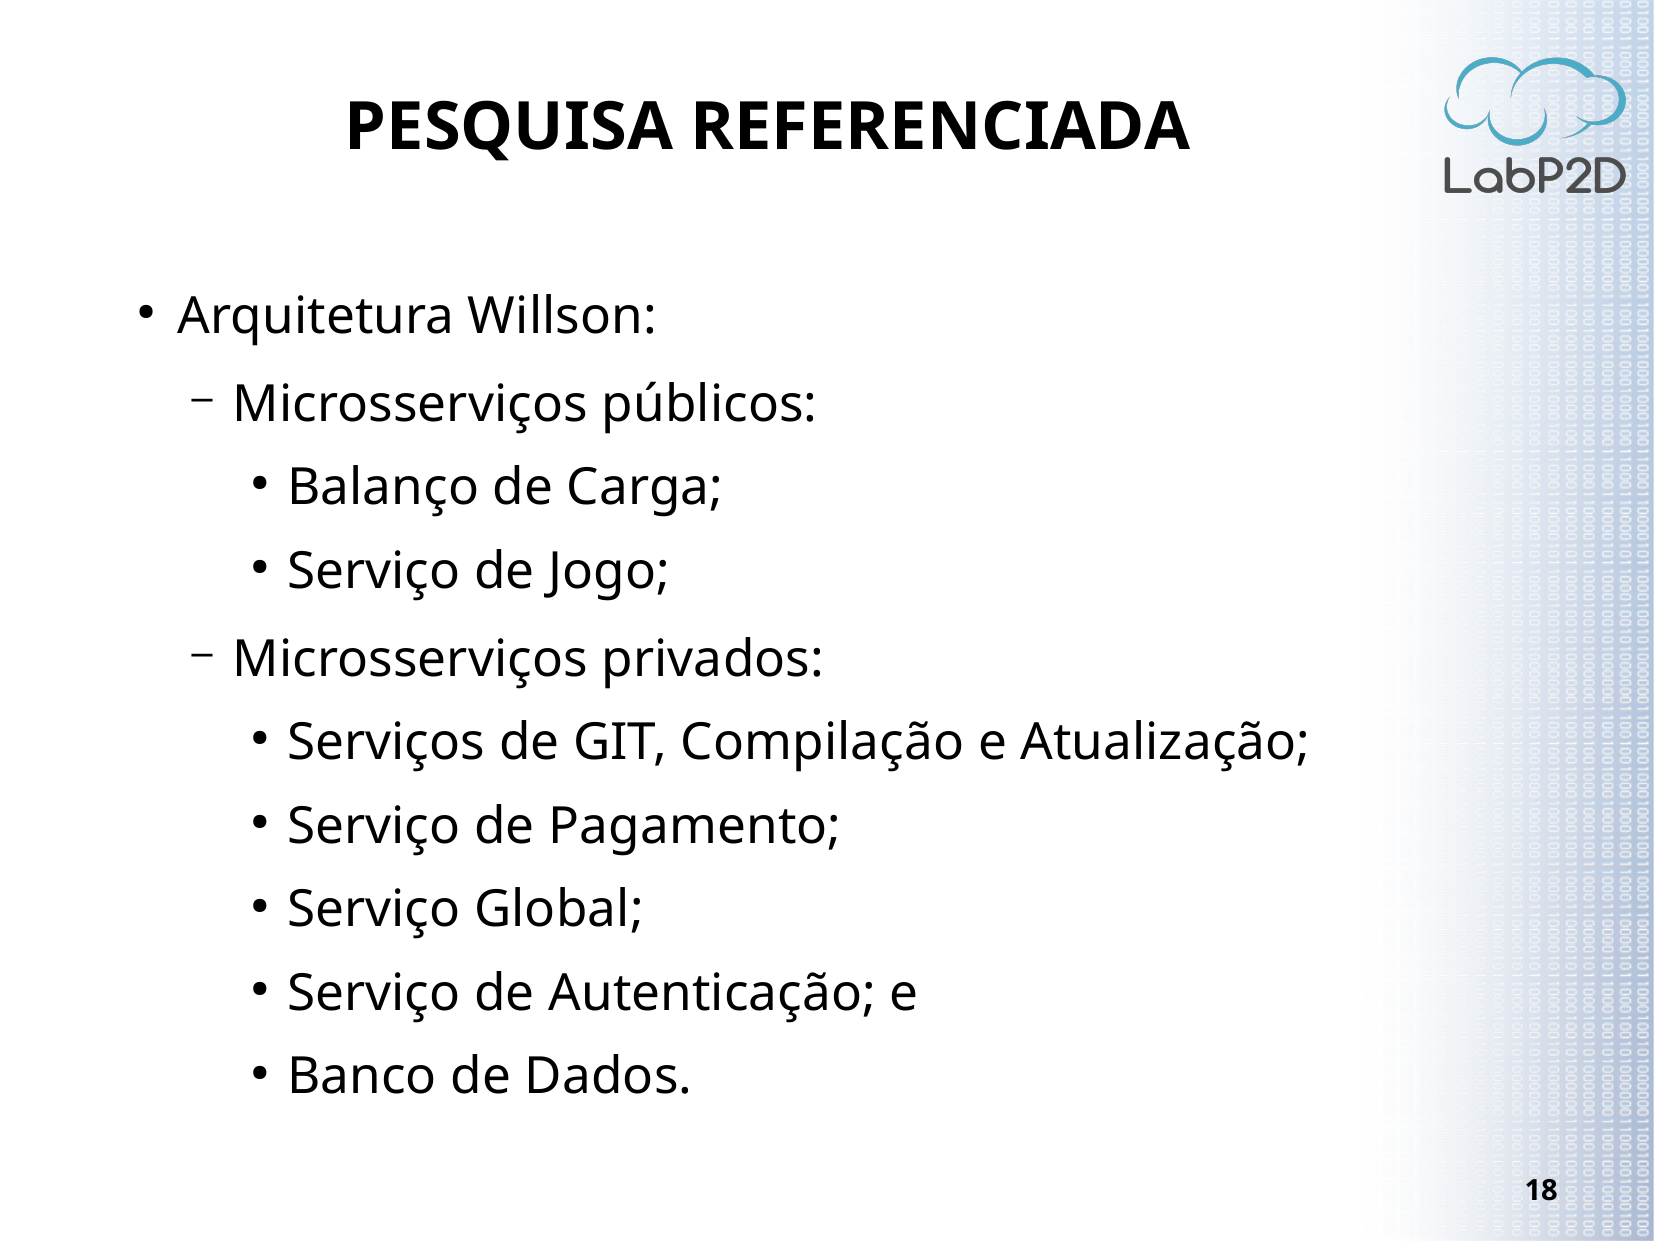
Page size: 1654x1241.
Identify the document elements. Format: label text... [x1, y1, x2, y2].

title PESQUISA REFERENCIADA [82, 19, 1453, 227]
list Arquitetura Willson: Microsserviços públicos: Balanço de Carga; Serviço de Jogo; Microsserviços privados: Serviços de GIT, Compilação e Atualização; Serviço de Pagamento; Serviço Global; Serviço de Autenticação; e Banco de Dados. [123, 271, 1406, 1116]
picture [1360, 1, 1654, 1240]
